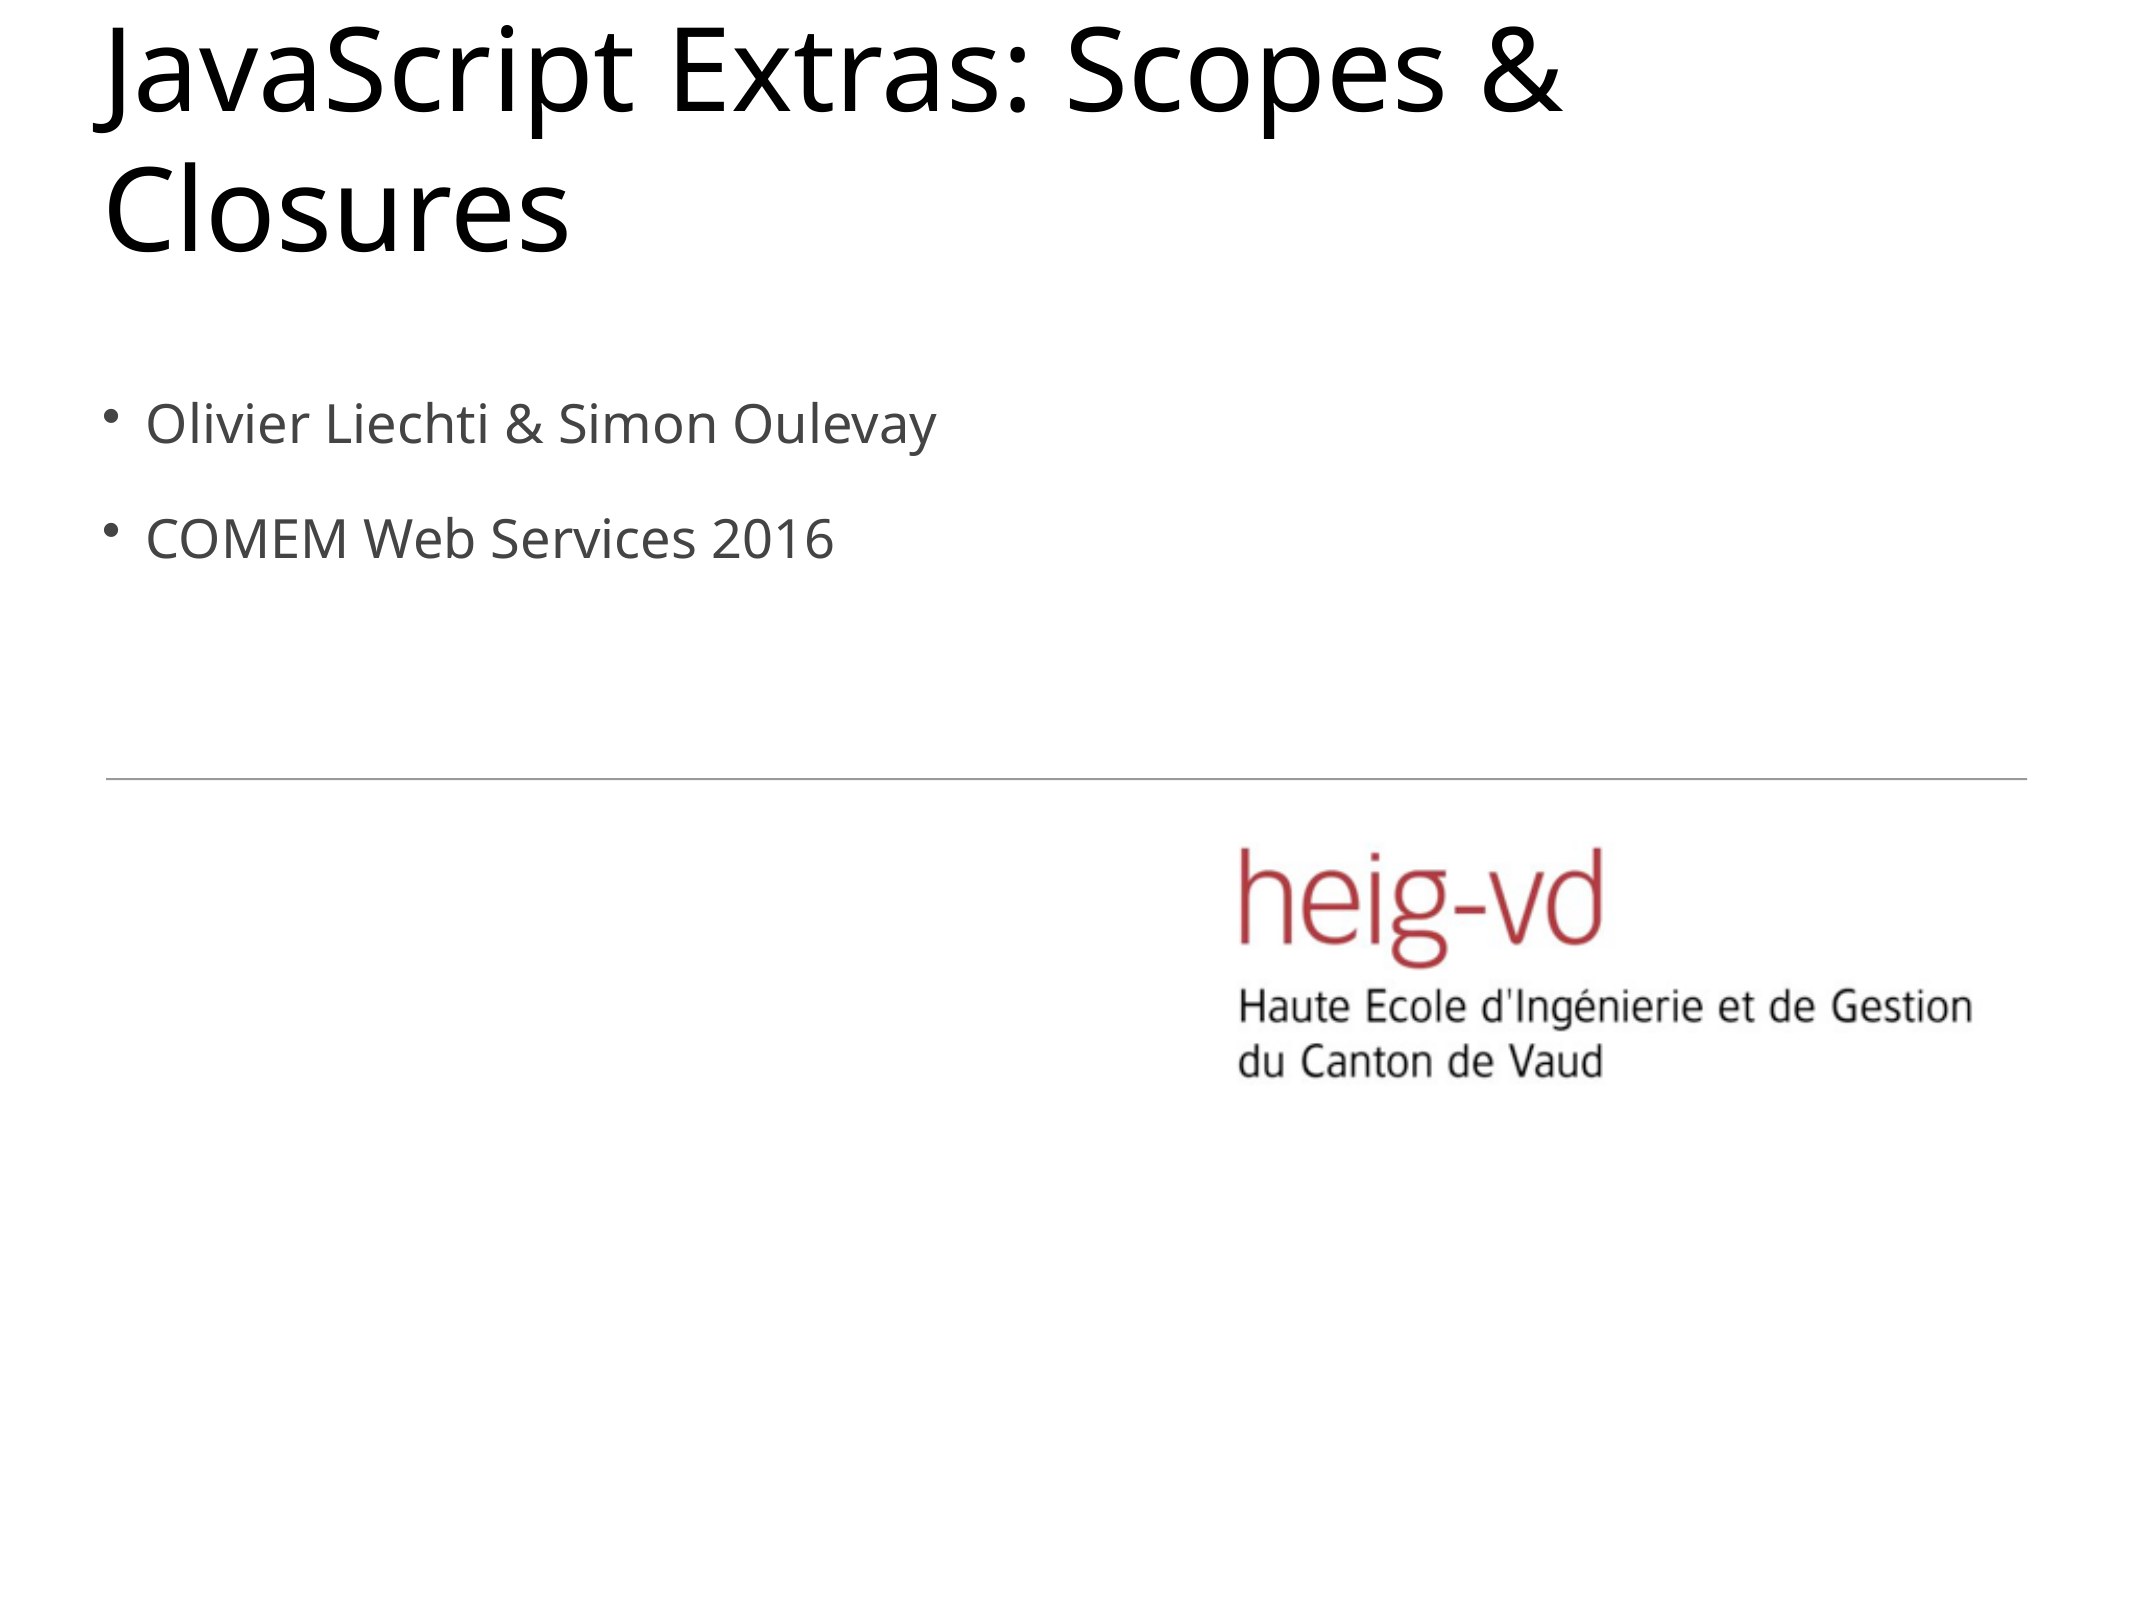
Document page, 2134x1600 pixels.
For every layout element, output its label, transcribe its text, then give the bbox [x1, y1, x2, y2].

title JavaScript Extras: Scopes & Closures [93, 54, 2040, 284]
subtitle Olivier Liechti & Simon Oulevay COMEM Web Services 2016 [93, 381, 2040, 1459]
